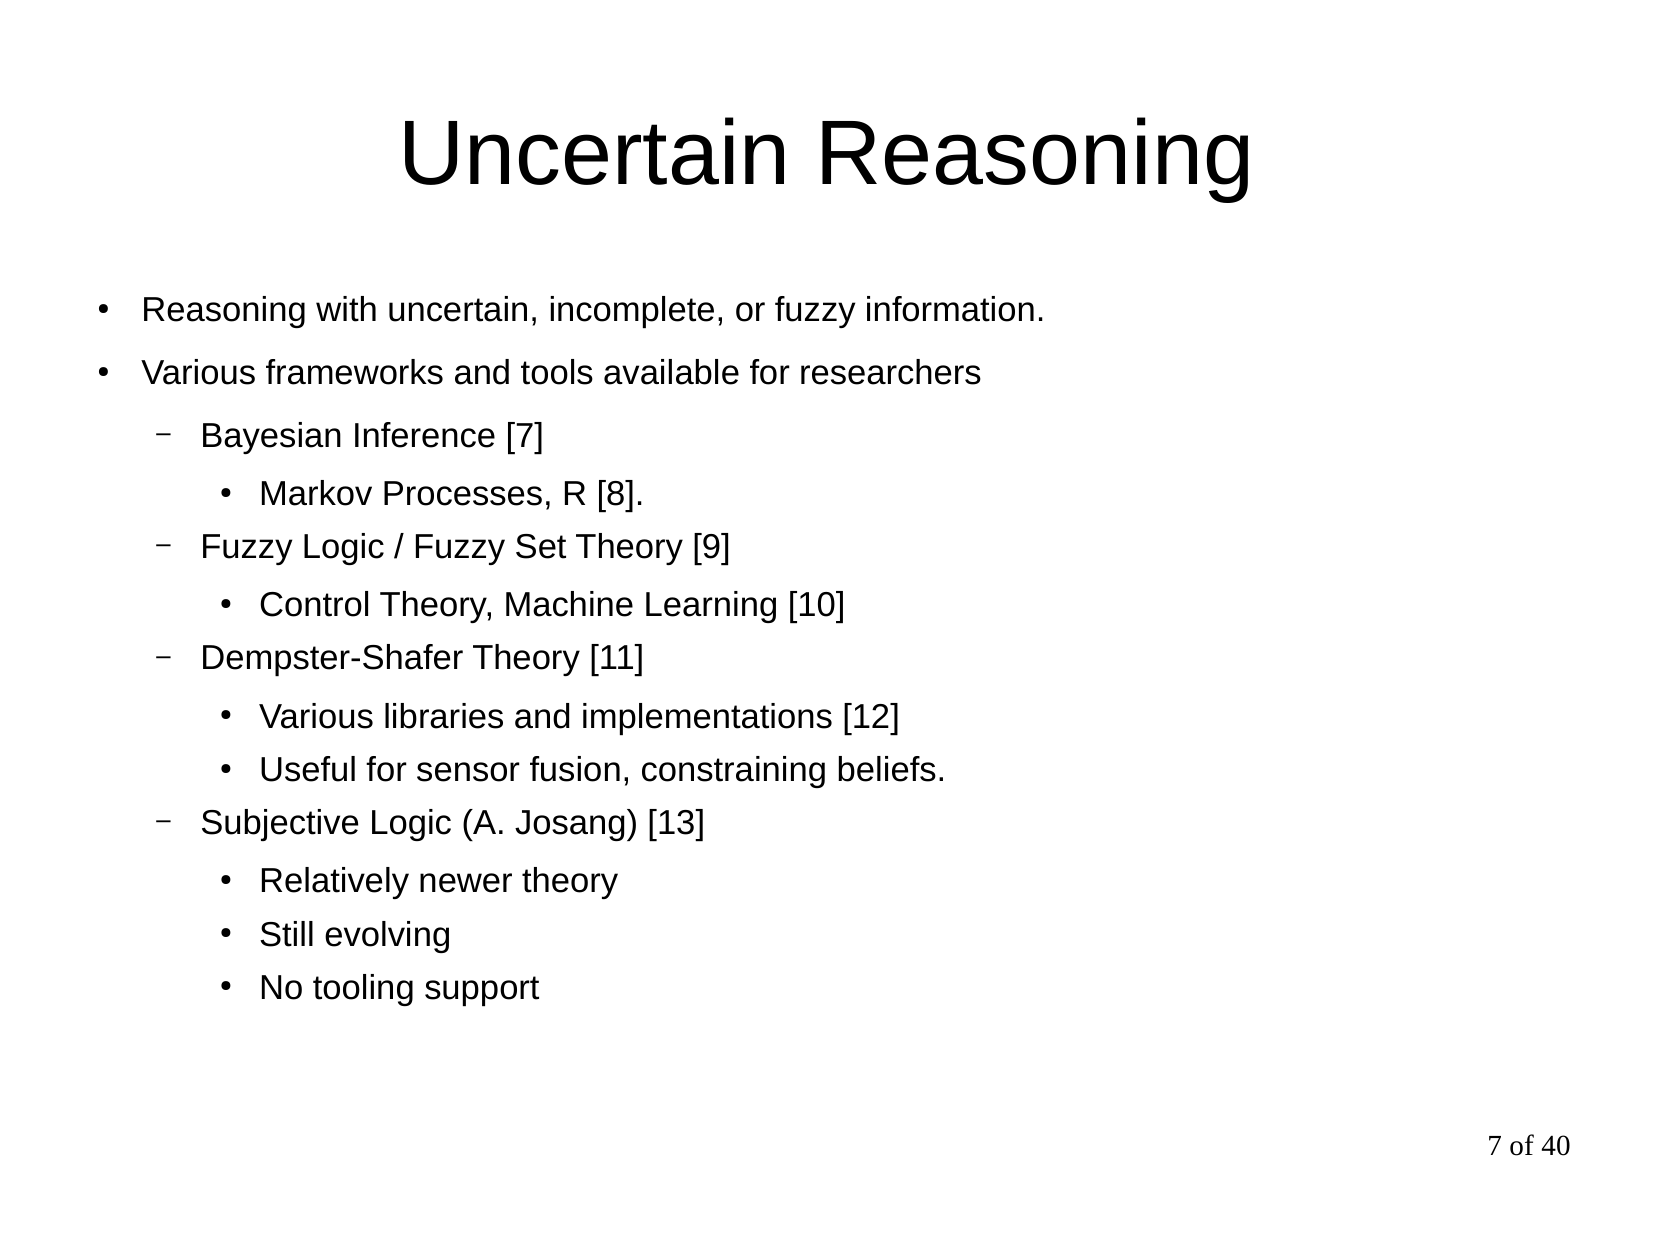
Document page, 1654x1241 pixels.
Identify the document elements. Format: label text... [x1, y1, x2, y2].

title Uncertain Reasoning [82, 49, 1571, 257]
list Reasoning with uncertain, incomplete, or fuzzy information. Various frameworks and tools available for researchers Bayesian Inference [7] Markov Processes, R [8]. Fuzzy Logic / Fuzzy Set Theory [9] Control Theory, Machine Learning [10] Dempster-Shafer Theory [11] Various libraries and implementations [12] Useful for sensor fusion, constraining beliefs. Subjective Logic (A. Josang) [13] Relatively newer theory Still evolving No tooling support [82, 290, 1571, 1010]
